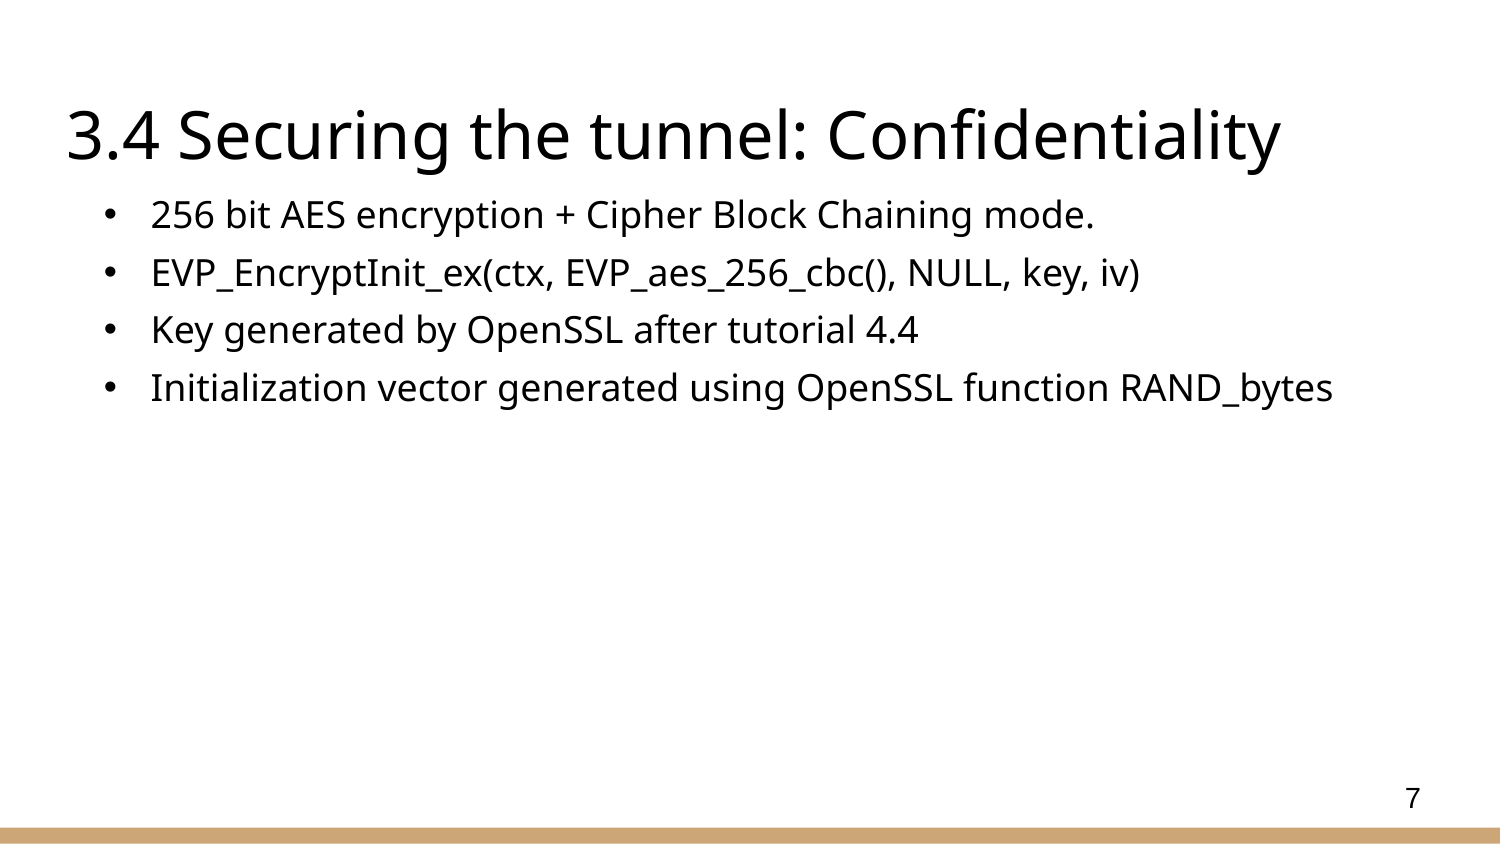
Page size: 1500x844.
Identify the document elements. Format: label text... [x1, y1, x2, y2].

slide_number <number> [1389, 764, 1480, 830]
list 256 bit AES encryption + Cipher Block Chaining mode. EVP_EncryptInit_ex(ctx, EVP_aes_256_cbc(), NULL, key, iv) Key generated by OpenSSL after tutorial 4.4 Initialization vector generated using OpenSSL function RAND_bytes [51, 176, 1449, 727]
title 3.4 Securing the tunnel: Confidentiality [51, 51, 1449, 176]
